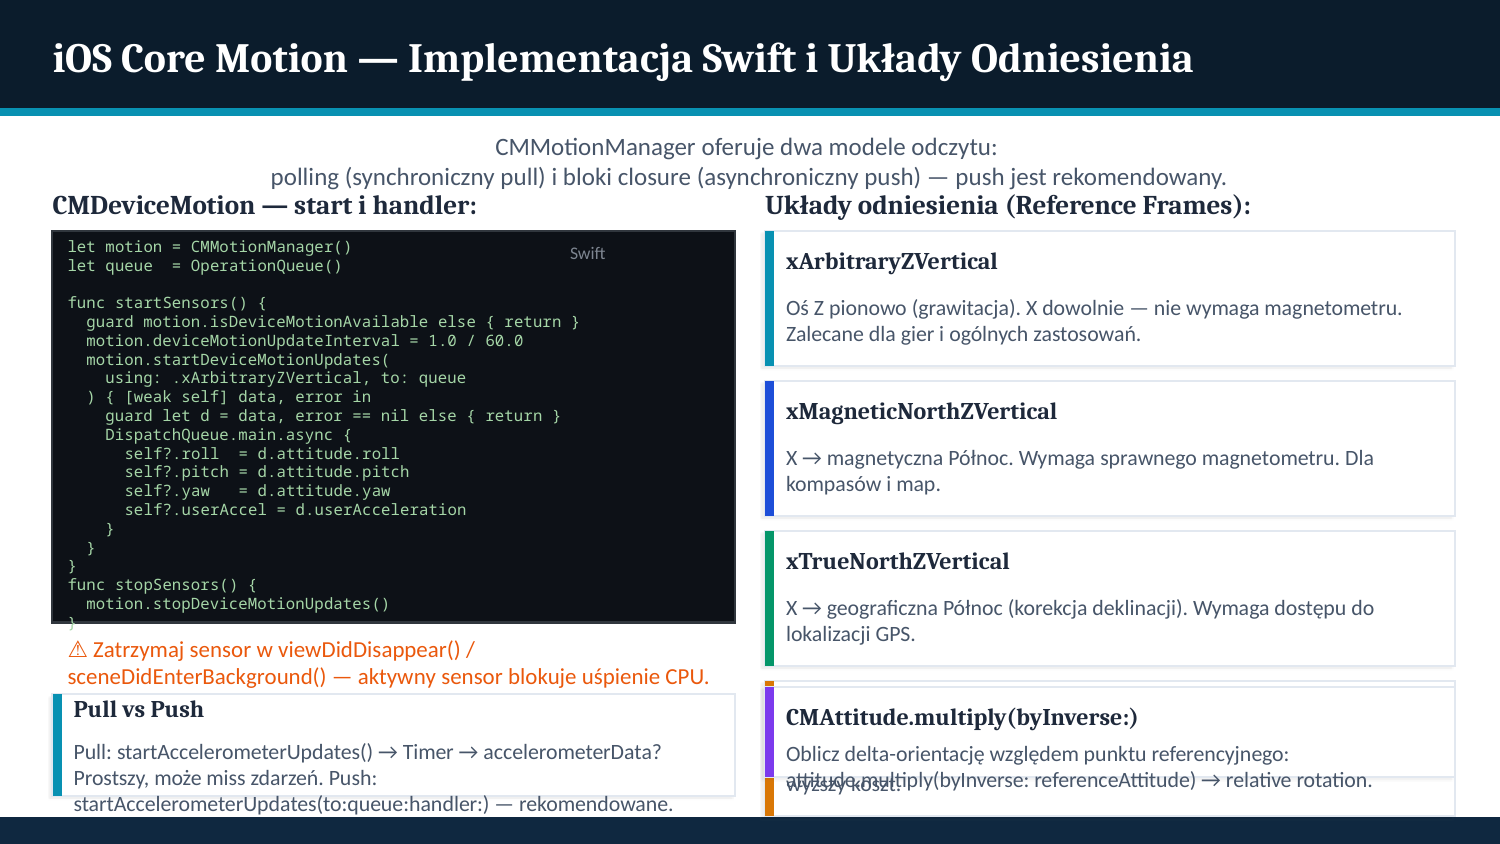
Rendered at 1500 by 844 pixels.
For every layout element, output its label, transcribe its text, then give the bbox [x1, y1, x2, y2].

text_box Oblicz delta-orientację względem punktu referencyjnego: attitude.multiply(byInverse: referenceAttitude) → relative rotation. [786, 739, 1446, 766]
text_box Układy odniesienia (Reference Frames): [765, 183, 1455, 225]
text_box [0, 0, 1500, 116]
text_box let motion = CMMotionManager() let queue = OperationQueue() func startSensors() { guard motion.isDeviceMotionAvailable else { return } motion.deviceMotionUpdateInterval = 1.0 / 60.0 motion.startDeviceMotionUpdates( using: .xArbitraryZVertical, to: queue ) { [weak self] data, error in guard let d = data, error == nil else { return } DispatchQueue.main.async { self?.roll = d.attitude.roll self?.pitch = d.attitude.pitch self?.yaw = d.attitude.yaw self?.userAccel = d.userAcceleration } } } func stopSensors() { motion.stopDeviceMotionUpdates() } [68, 237, 723, 598]
text_box [765, 681, 1455, 816]
text_box Oś Z pionowo (grawitacja). X dowolnie — nie wymaga magnetometru. Zalecane dla gier i ogólnych zastosowań. [786, 283, 1446, 356]
text_box X → magnetyczna Północ. Wymaga sprawnego magnetometru. Dla kompasów i map. [786, 433, 1446, 506]
text_box [765, 231, 1455, 366]
text_box xTrueNorthZVertical [786, 540, 1446, 579]
text_box [52, 694, 735, 796]
text_box [52, 231, 735, 623]
text_box Pull: startAccelerometerUpdates() → Timer → accelerometerData? Prostszy, może miss zdarzeń. Push: startAccelerometerUpdates(to:queue:handler:) — rekomendowane. [73, 738, 726, 777]
text_box X → geograficzna Północ (korekcja deklinacji). Wymaga dostępu do lokalizacji GPS. [786, 583, 1446, 656]
text_box iOS Core Motion — Implementacja Swift i Układy Odniesienia [53, 9, 1448, 102]
text_box Jak xArbitrary ale z korekcją dryfu — dokładniejszy długoterminowo, wyższy koszt. [786, 777, 1446, 806]
text_box [765, 531, 1455, 666]
text_box [0, 817, 1500, 844]
text_box ⚠ Zatrzymaj sensor w viewDidDisappear() / sceneDidEnterBackground() — aktywny sensor blokuje uśpienie CPU. [52, 627, 735, 681]
text_box [765, 381, 1455, 516]
text_box xArbitraryZVertical [786, 240, 1446, 279]
text_box CMMotionManager oferuje dwa modele odczytu: polling (synchroniczny pull) i bloki closure (asynchroniczny push) — push jest rekomendowany. [53, 123, 1448, 171]
text_box Pull vs Push [73, 688, 726, 727]
text_box CMAttitude.multiply(byInverse:) [786, 696, 1446, 735]
text_box CMDeviceMotion — start i handler: [52, 183, 735, 225]
text_box xMagneticNorthZVertical [786, 390, 1446, 429]
